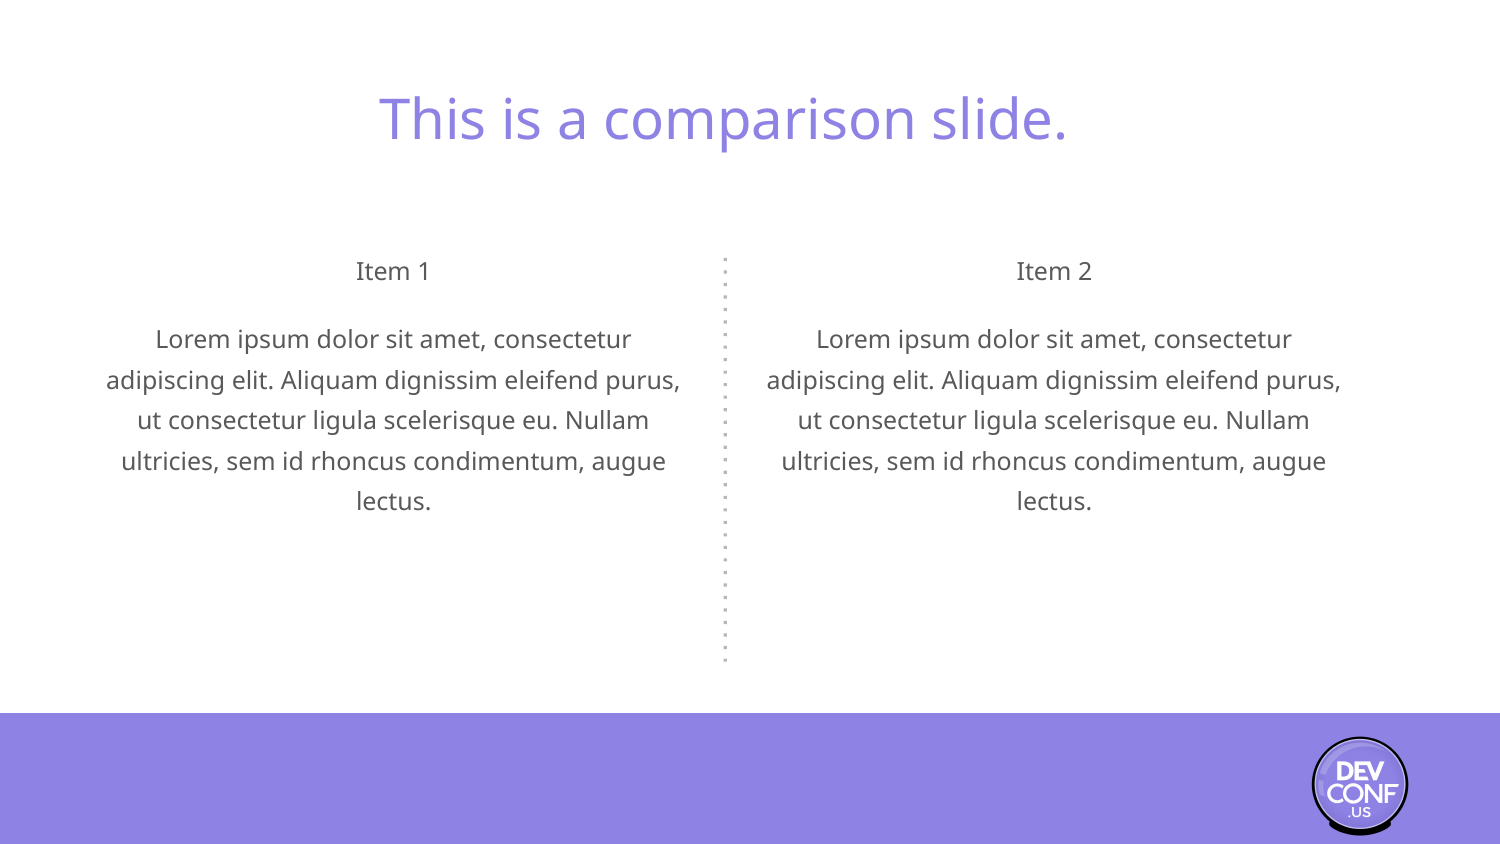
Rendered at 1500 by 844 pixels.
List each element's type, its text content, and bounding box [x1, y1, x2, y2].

list Lorem ipsum dolor sit amet, consectetur adipiscing elit. Aliquam dignissim eleifend purus, ut consectetur ligula scelerisque eu. Nullam ultricies, sem id rhoncus condimentum, augue lectus. [105, 313, 683, 703]
picture [1305, 731, 1415, 840]
list Lorem ipsum dolor sit amet, consectetur adipiscing elit. Aliquam dignissim eleifend purus, ut consectetur ligula scelerisque eu. Nullam ultricies, sem id rhoncus condimentum, augue lectus. [766, 313, 1343, 703]
subtitle Item 2 [766, 248, 1343, 288]
subtitle Item 1 [105, 248, 683, 288]
title This is a comparison slide. [105, 70, 1343, 164]
